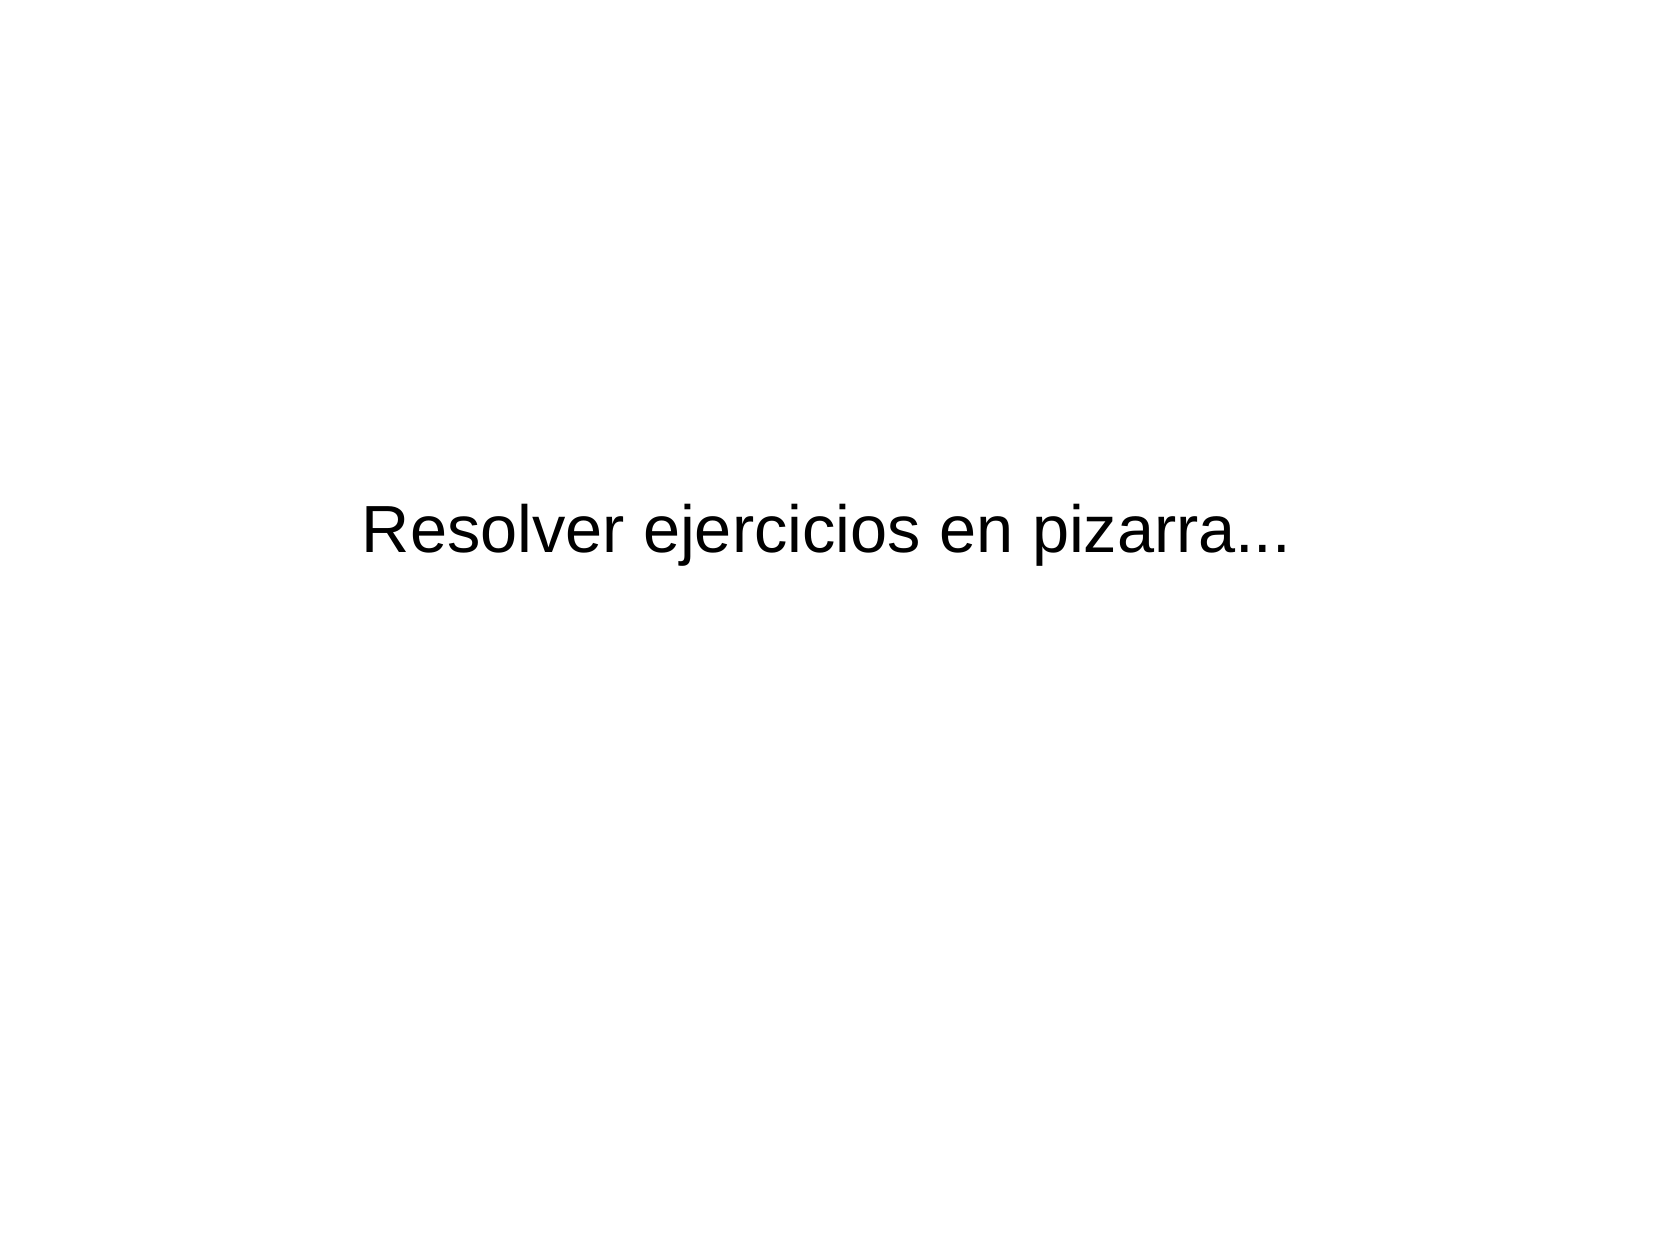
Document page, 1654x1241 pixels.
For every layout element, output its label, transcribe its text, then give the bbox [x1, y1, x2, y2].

subtitle Resolver ejercicios en pizarra... [82, 49, 1571, 1010]
